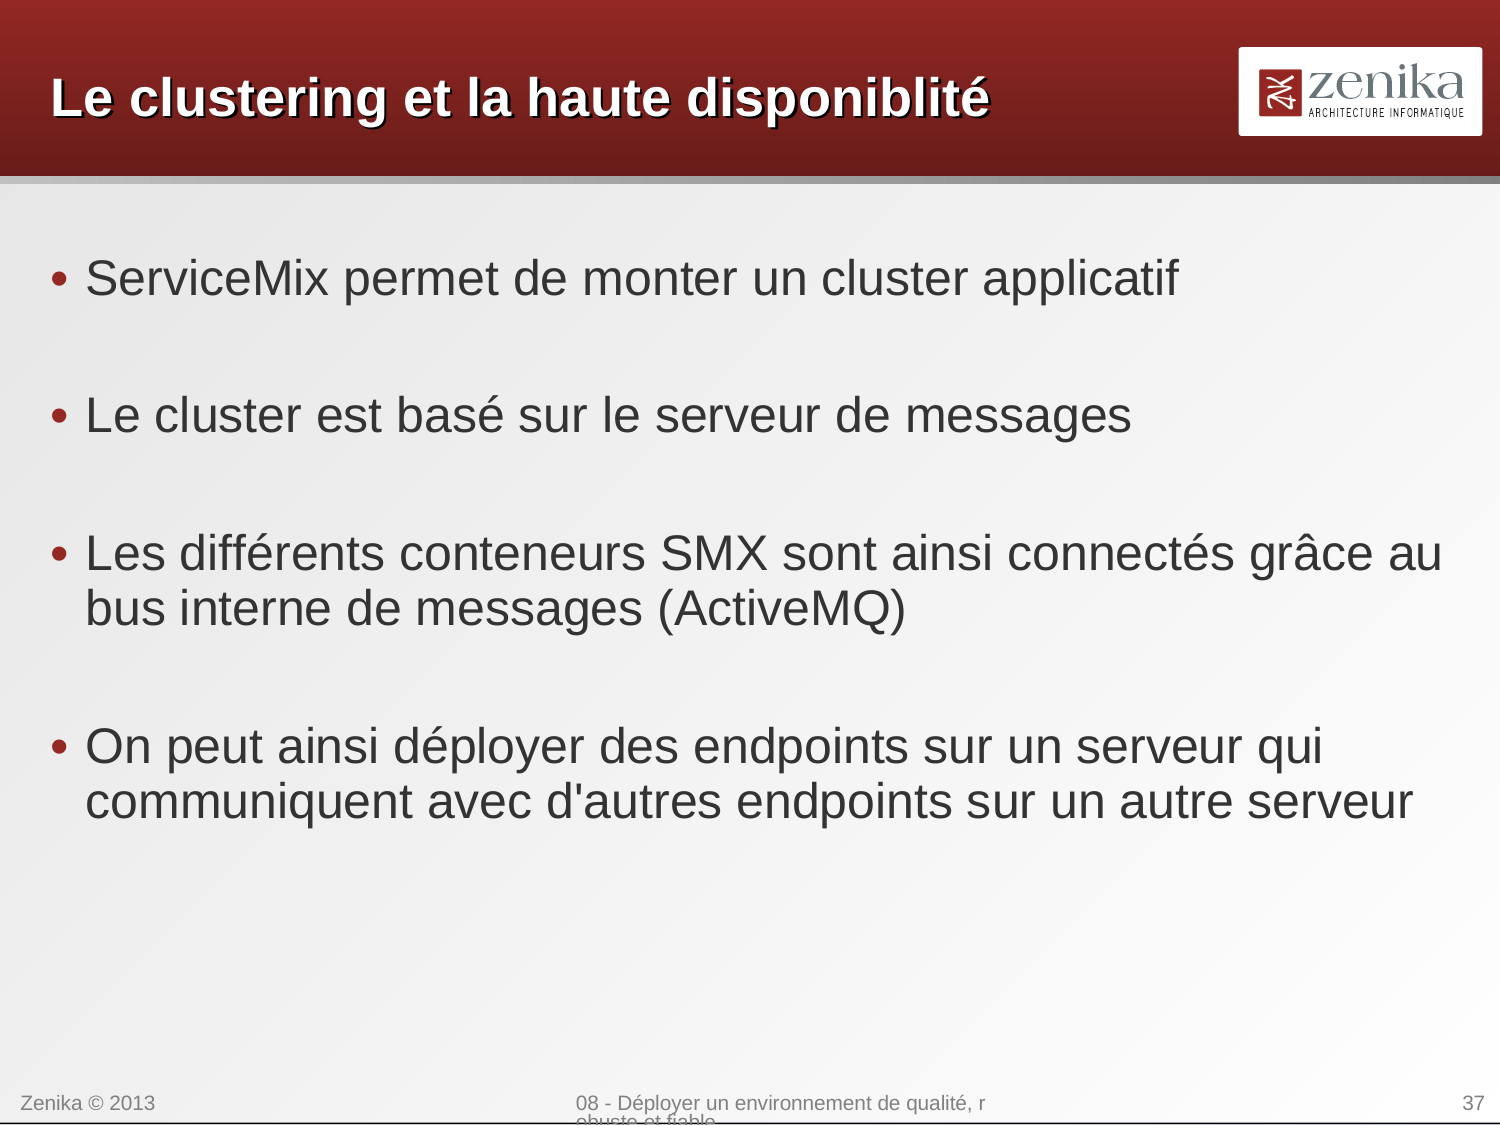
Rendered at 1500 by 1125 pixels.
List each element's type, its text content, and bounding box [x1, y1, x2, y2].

picture [1257, 58, 1464, 125]
list ServiceMix permet de monter un cluster applicatif Le cluster est basé sur le serveur de messages Les différents conteneurs SMX sont ainsi connectés grâce au bus interne de messages (ActiveMQ) On peut ainsi déployer des endpoints sur un serveur qui communiquent avec d'autres endpoints sur un autre serveur [50, 250, 1477, 1064]
title Le clustering et la haute disponiblité [50, 22, 1206, 172]
